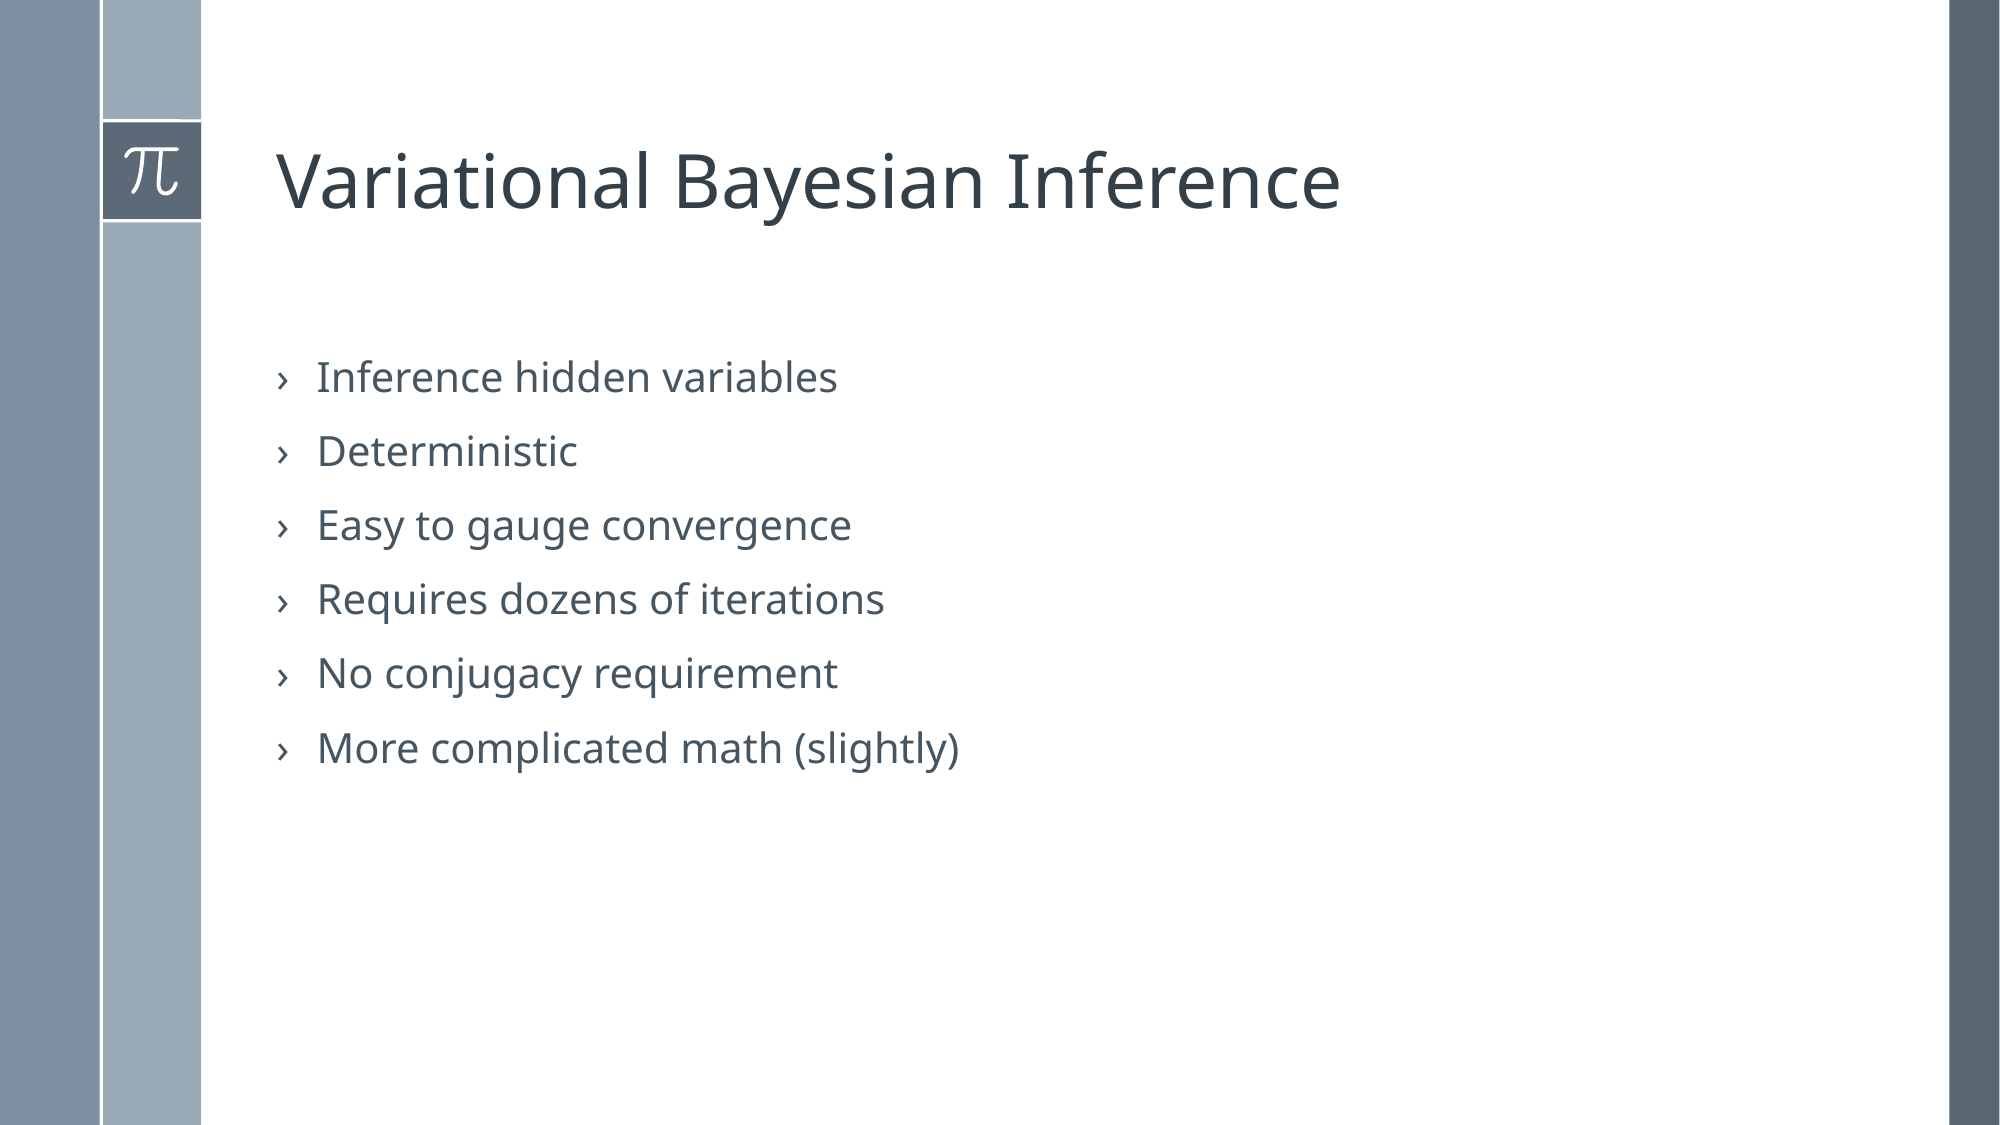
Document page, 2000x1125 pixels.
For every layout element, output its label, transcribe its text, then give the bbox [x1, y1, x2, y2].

text_box Variational Bayesian Inference [261, 29, 1867, 233]
text_box Inference hidden variables Deterministic Easy to gauge convergence Requires dozens of iterations No conjugacy requirement More complicated math (slightly) [261, 262, 1845, 1013]
